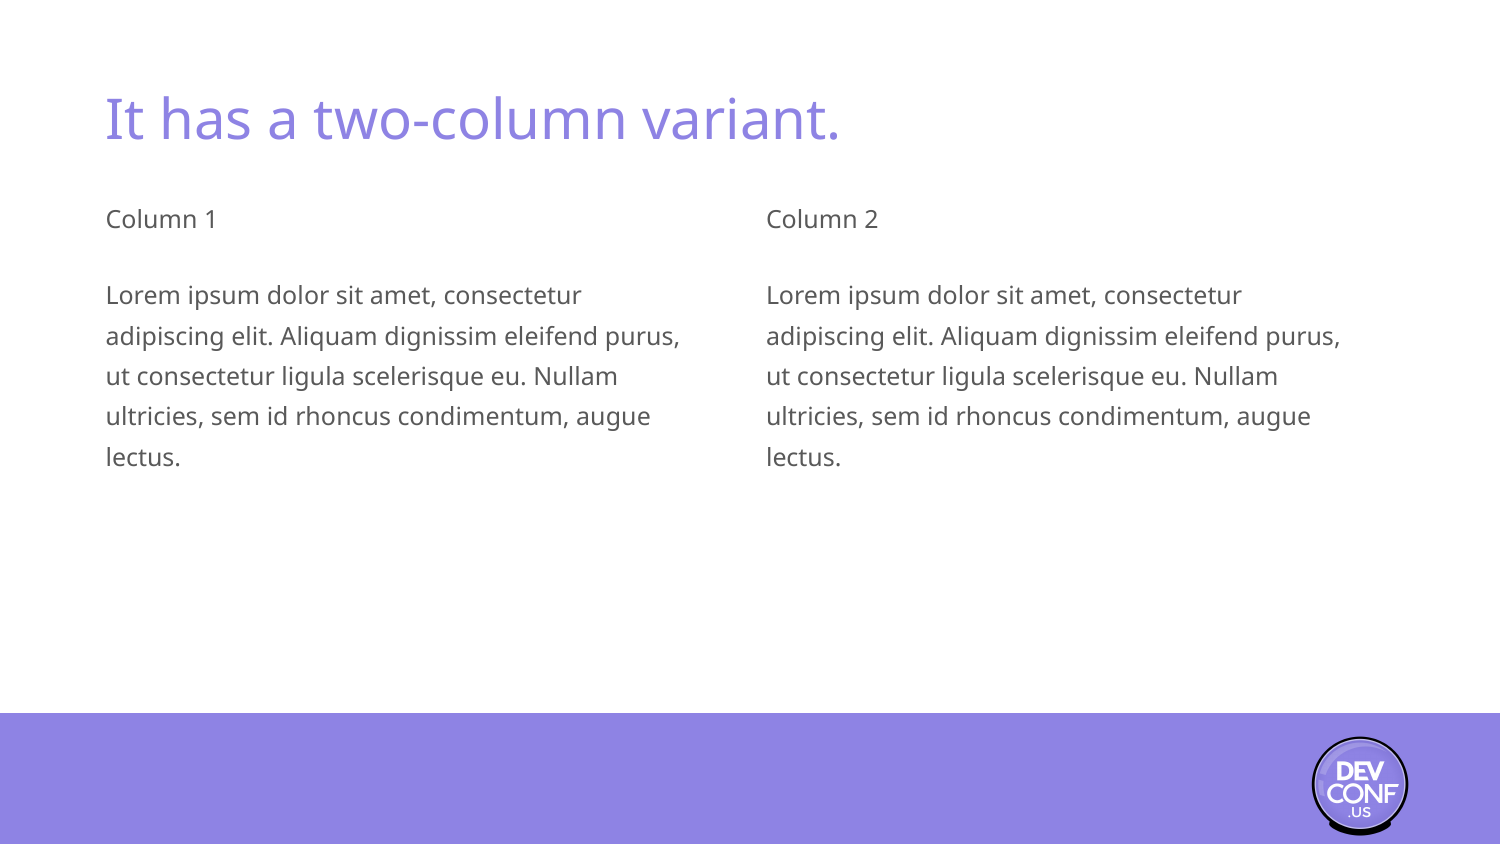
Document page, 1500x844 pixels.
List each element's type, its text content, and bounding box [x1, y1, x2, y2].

list Lorem ipsum dolor sit amet, consectetur adipiscing elit. Aliquam dignissim eleifend purus, ut consectetur ligula scelerisque eu. Nullam ultricies, sem id rhoncus condimentum, augue lectus. [105, 269, 683, 703]
subtitle Column 2 [766, 196, 1343, 240]
list Lorem ipsum dolor sit amet, consectetur adipiscing elit. Aliquam dignissim eleifend purus, ut consectetur ligula scelerisque eu. Nullam ultricies, sem id rhoncus condimentum, augue lectus. [766, 269, 1343, 703]
picture [1305, 731, 1415, 840]
subtitle Column 1 [105, 196, 683, 240]
title It has a two-column variant. [105, 70, 1343, 164]
